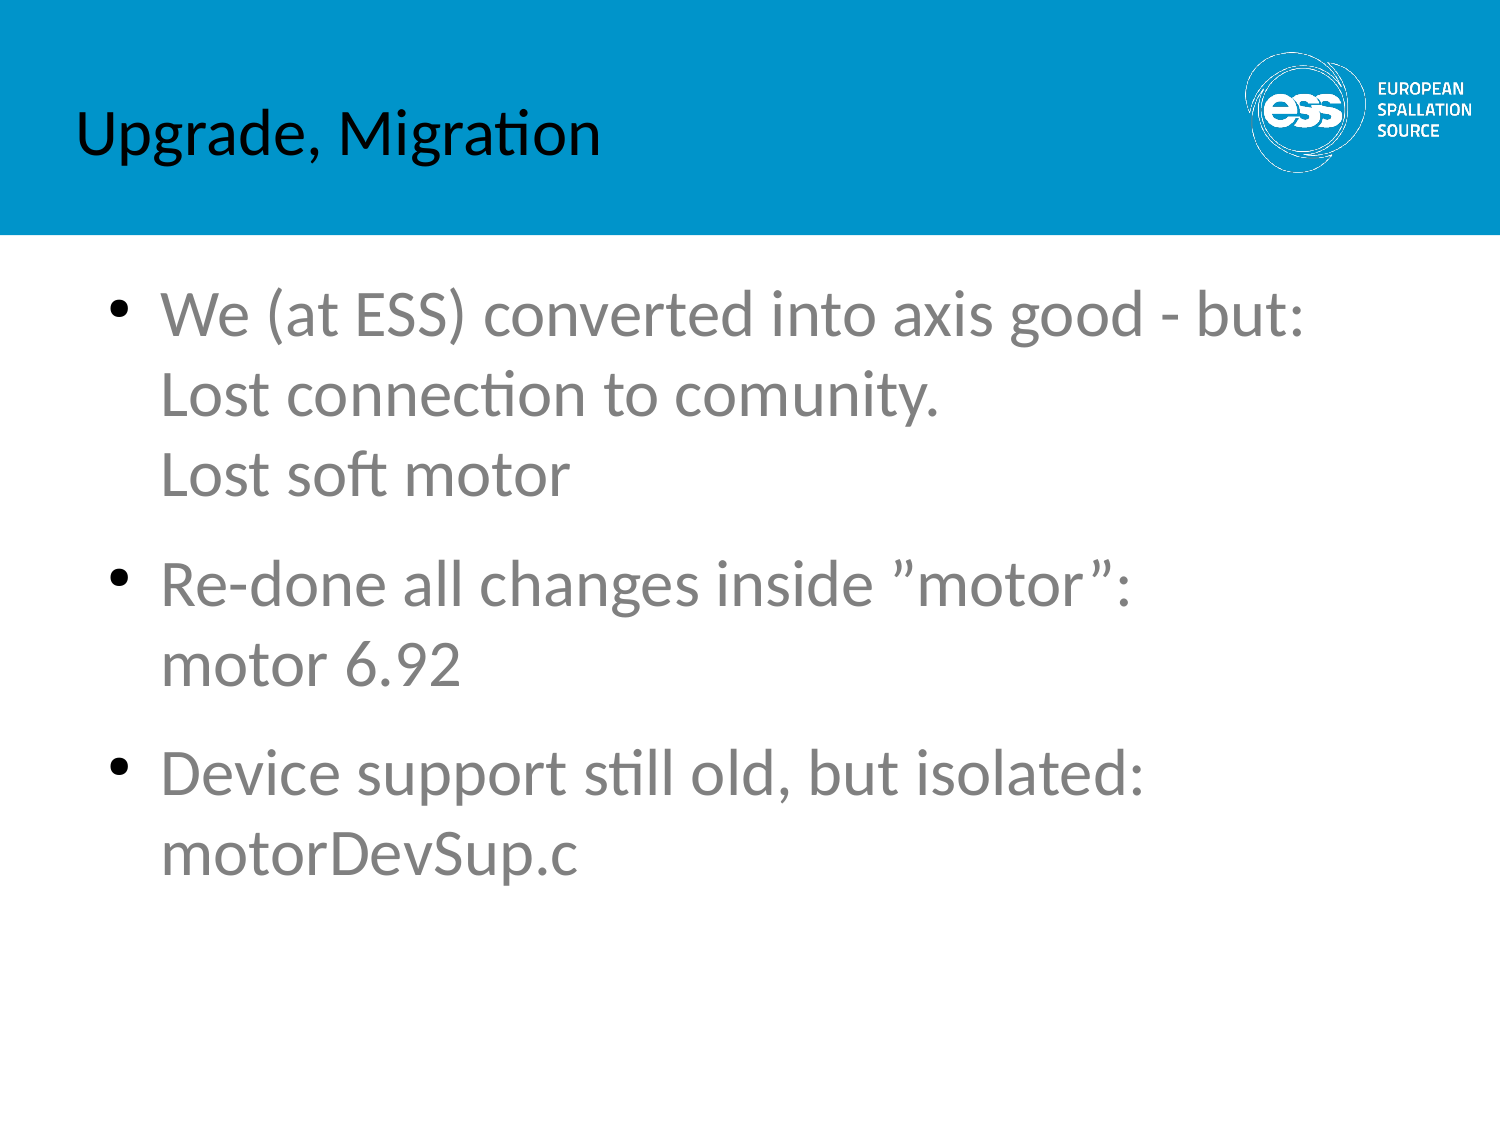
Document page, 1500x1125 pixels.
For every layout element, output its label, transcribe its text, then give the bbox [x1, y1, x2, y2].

title Upgrade, Migration [75, 45, 1247, 233]
picture [1264, 94, 1342, 127]
picture [1454, 83, 1458, 94]
picture [1389, 104, 1393, 115]
picture [1443, 86, 1450, 93]
picture [1436, 104, 1444, 115]
picture [1422, 125, 1428, 134]
picture [1423, 83, 1430, 94]
picture [1379, 83, 1385, 94]
picture [1400, 83, 1407, 94]
picture [1409, 104, 1415, 115]
picture [1418, 104, 1423, 115]
list We (at ESS) converted into axis good - but: Lost connection to comunity. Lost soft motor Re-done all changes inside ”motor”: motor 6.92 Device support still old, but isolated: motorDevSup.c [75, 262, 1426, 1005]
picture [1398, 109, 1406, 115]
picture [1432, 125, 1438, 136]
